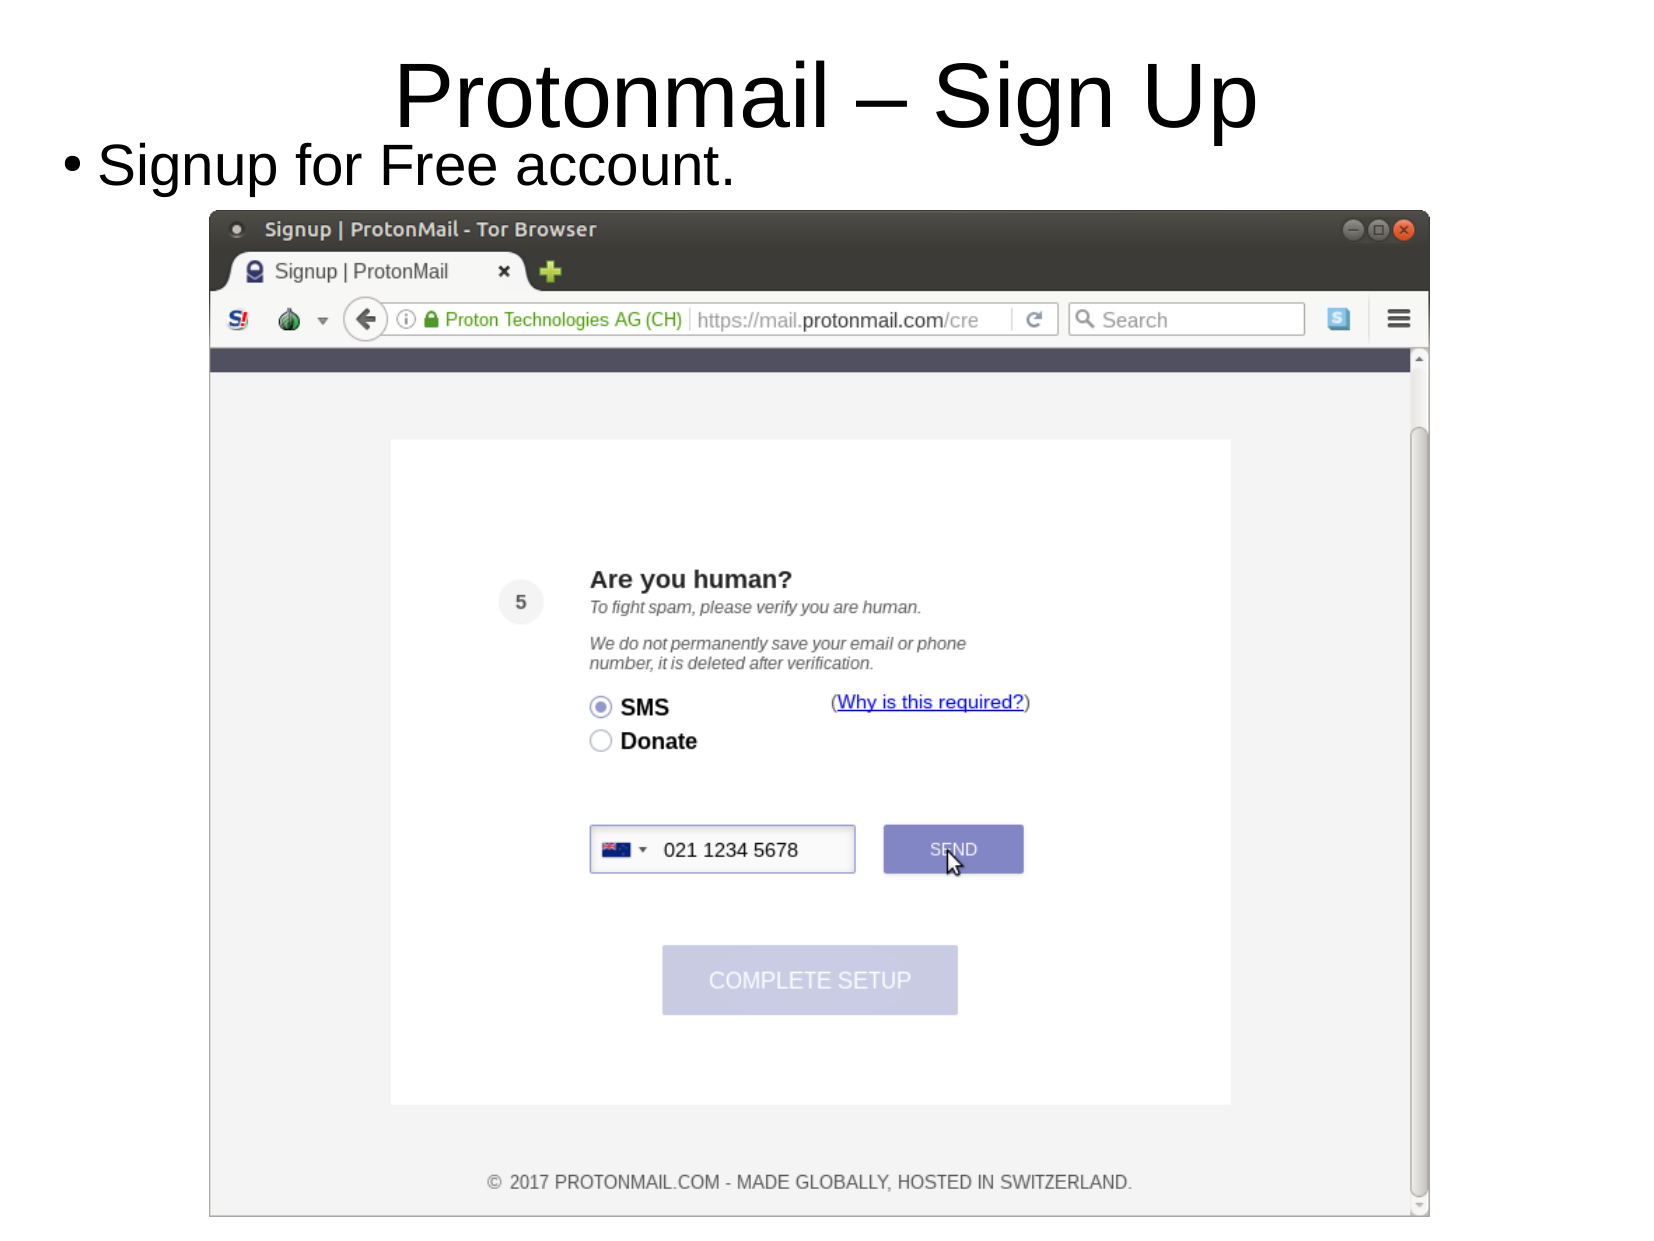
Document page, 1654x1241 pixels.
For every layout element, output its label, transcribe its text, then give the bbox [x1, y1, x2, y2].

text_box Signup for Free account. [47, 135, 1595, 195]
picture [209, 210, 1430, 1217]
title Protonmail – Sign Up [82, 44, 1571, 135]
